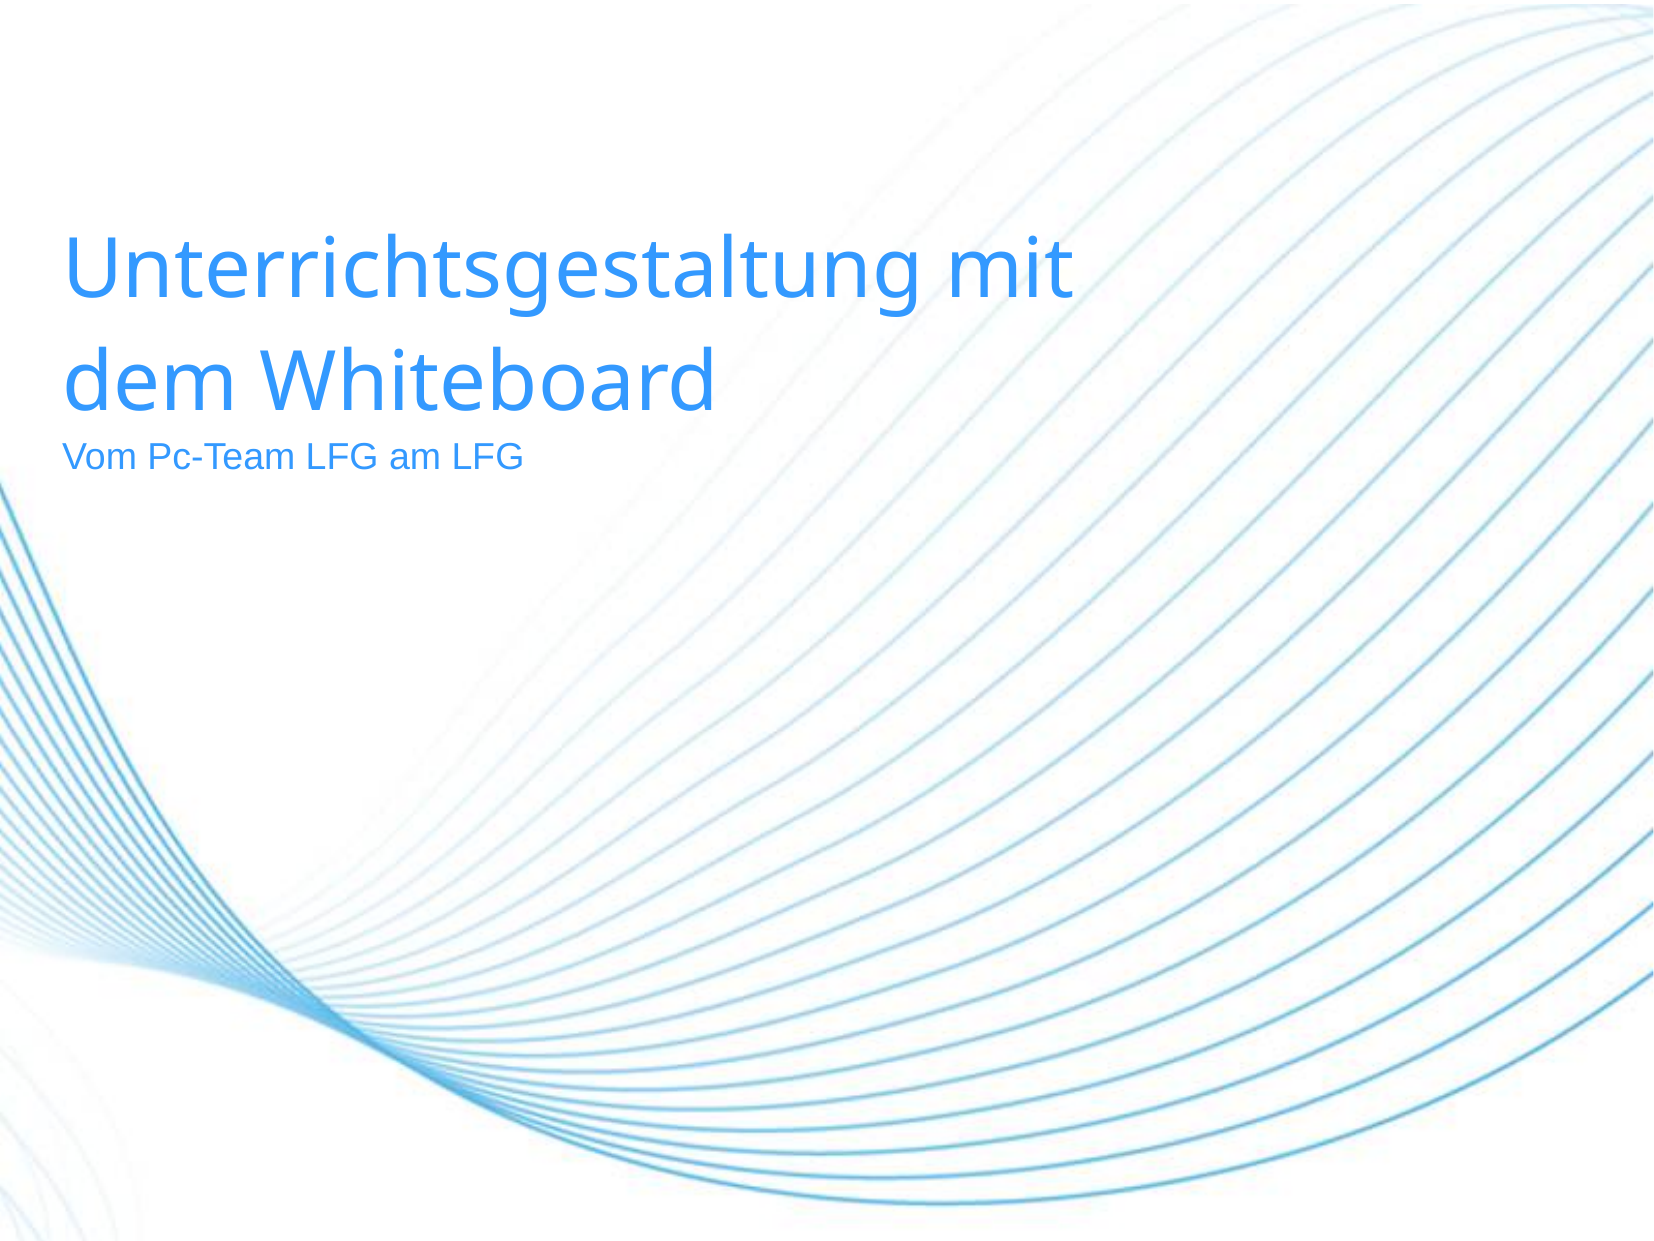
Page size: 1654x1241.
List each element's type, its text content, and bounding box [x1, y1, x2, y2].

text_box Unterrichtsgestaltung mit dem Whiteboard Vom Pc-Team LFG am LFG [47, 200, 1099, 452]
picture [0, 4, 1654, 1241]
